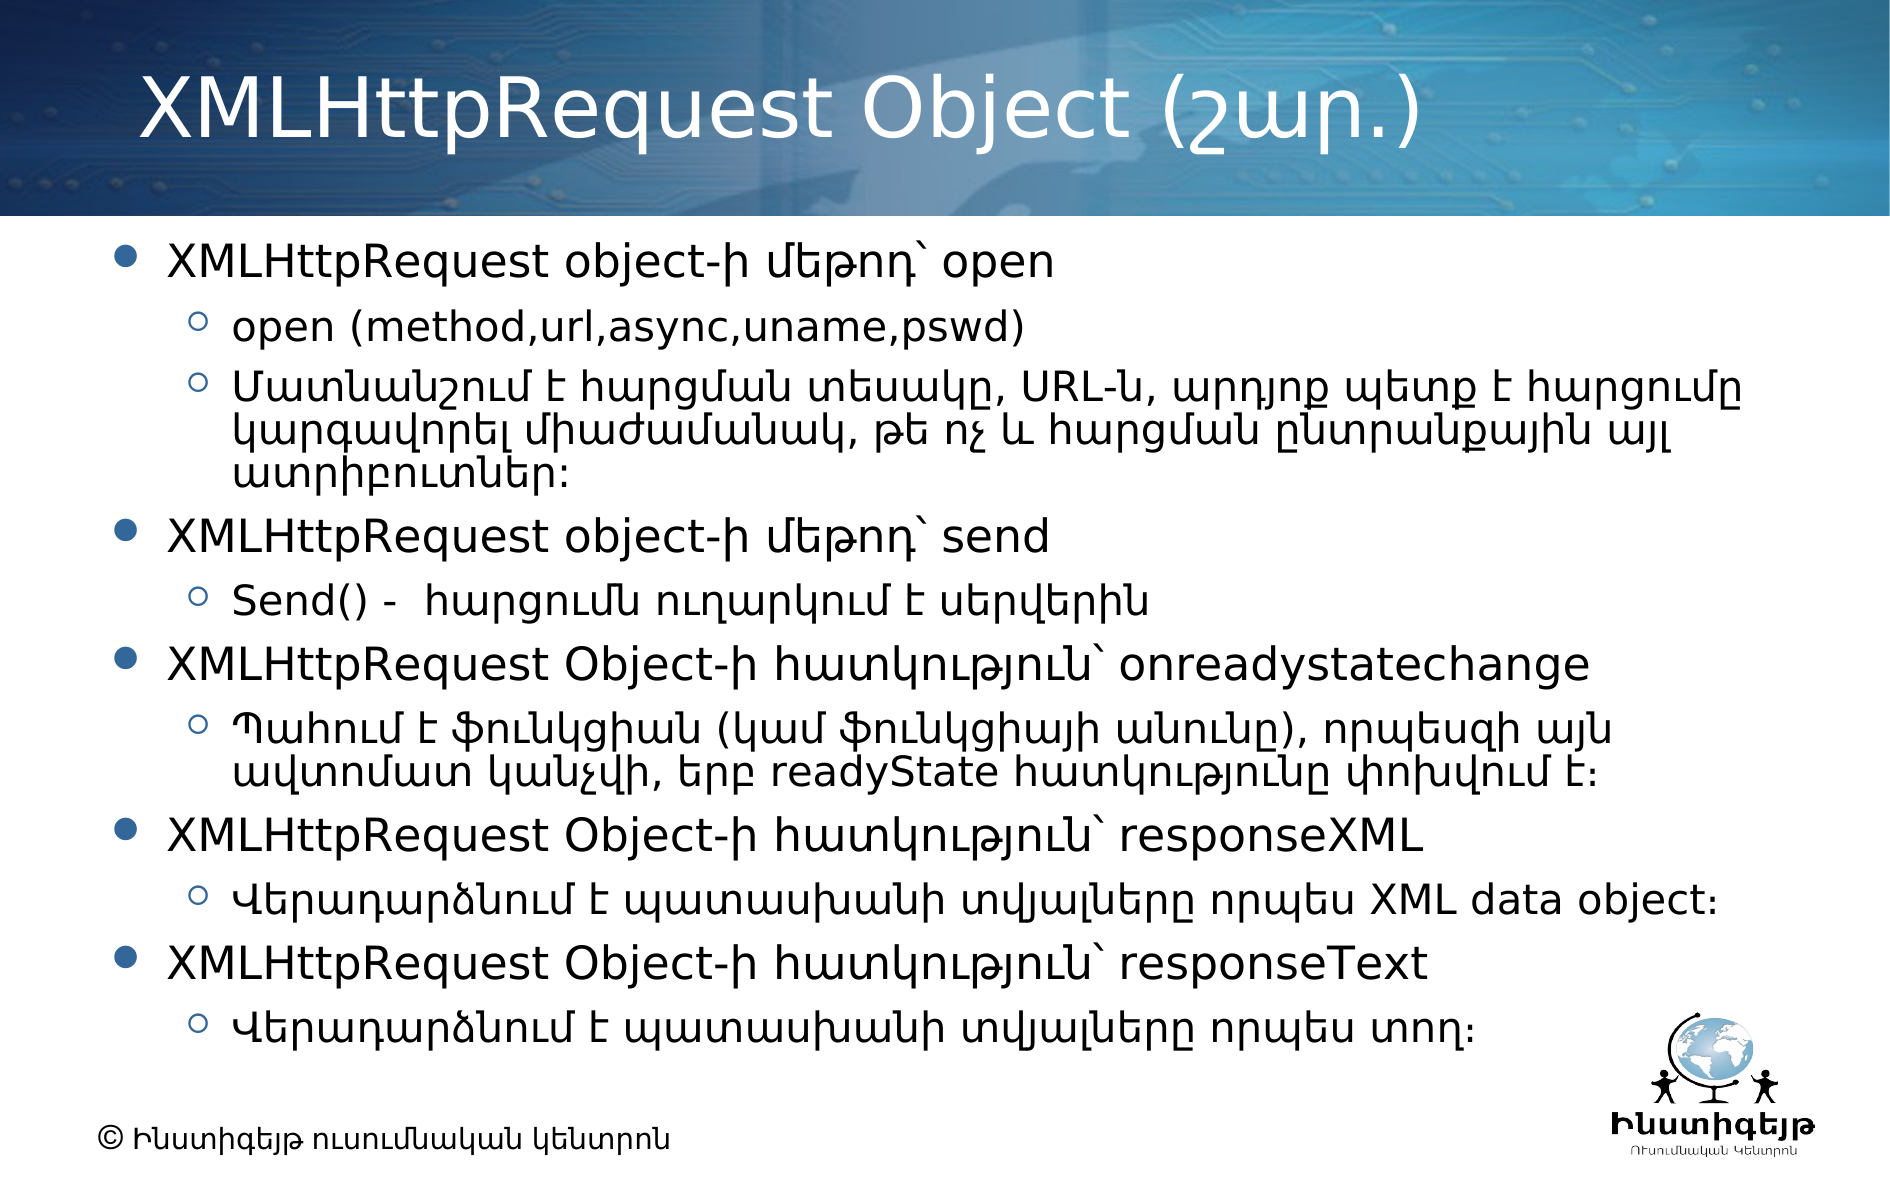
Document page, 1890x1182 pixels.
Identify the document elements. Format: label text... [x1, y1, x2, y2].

picture [0, 0, 1890, 216]
list XMLHttpRequest object-ի մեթոդ՝ open open (method,url,async,uname,pswd) Մատնանշում է հարցման տեսակը, URL-ն, արդյոք պետք է հարցումը կարգավորել միաժամանակ, թե ոչ և հարցման ընտրանքային այլ ատրիբուտներ: XMLHttpRequest object-ի մեթոդ՝ send Send() - հարցումն ուղարկում է սերվերին XMLHttpRequest Object-ի հատկություն՝ onreadystatechange Պահում է ֆունկցիան (կամ ֆունկցիայի անունը), որպեսզի այն ավտոմատ կանչվի, երբ readyState հատկությունը փոխվում է։ XMLHttpRequest Object-ի հատկություն՝ responseXML Վերադարձնում է պատասխանի տվյալները որպես XML data object։ XMLHttpRequest Object-ի հատկություն՝ responseText Վերադարձնում է պատասխանի տվյալները որպես տող։ [111, 239, 1801, 269]
picture [1612, 1012, 1815, 1157]
